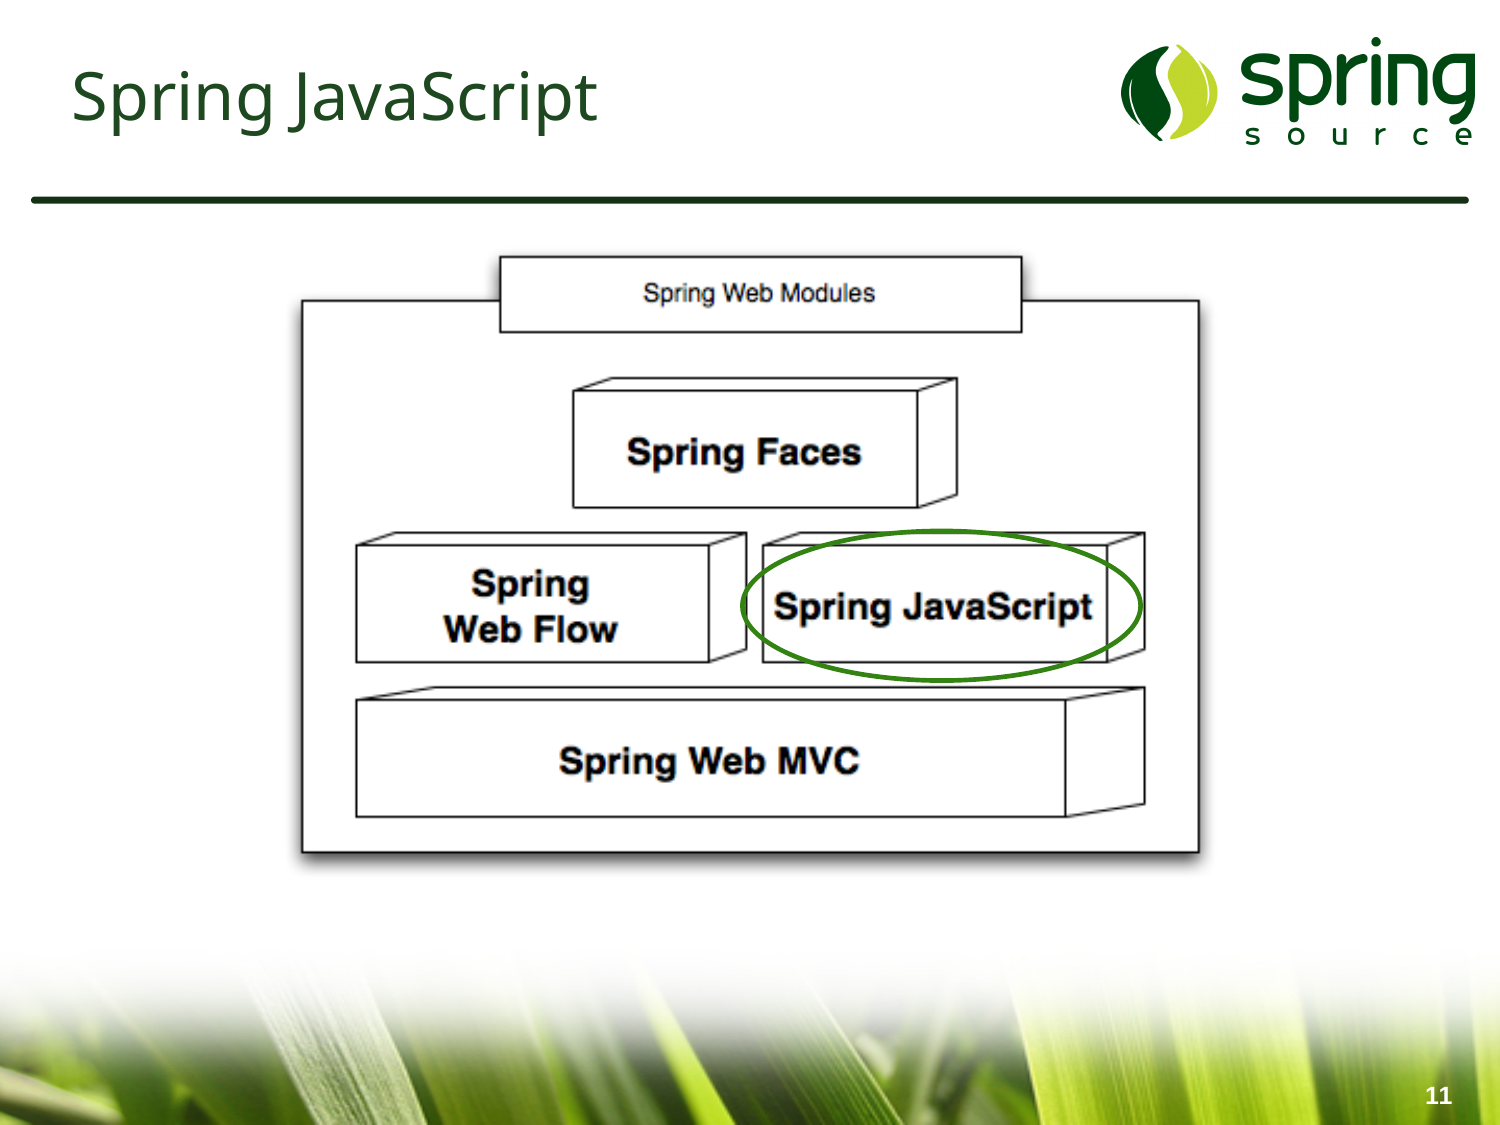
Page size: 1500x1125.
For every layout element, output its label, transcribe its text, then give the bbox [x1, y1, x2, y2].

picture [260, 223, 1240, 902]
picture [1121, 37, 1475, 145]
title Spring JavaScript [56, 13, 1089, 176]
picture [0, 944, 1500, 1125]
